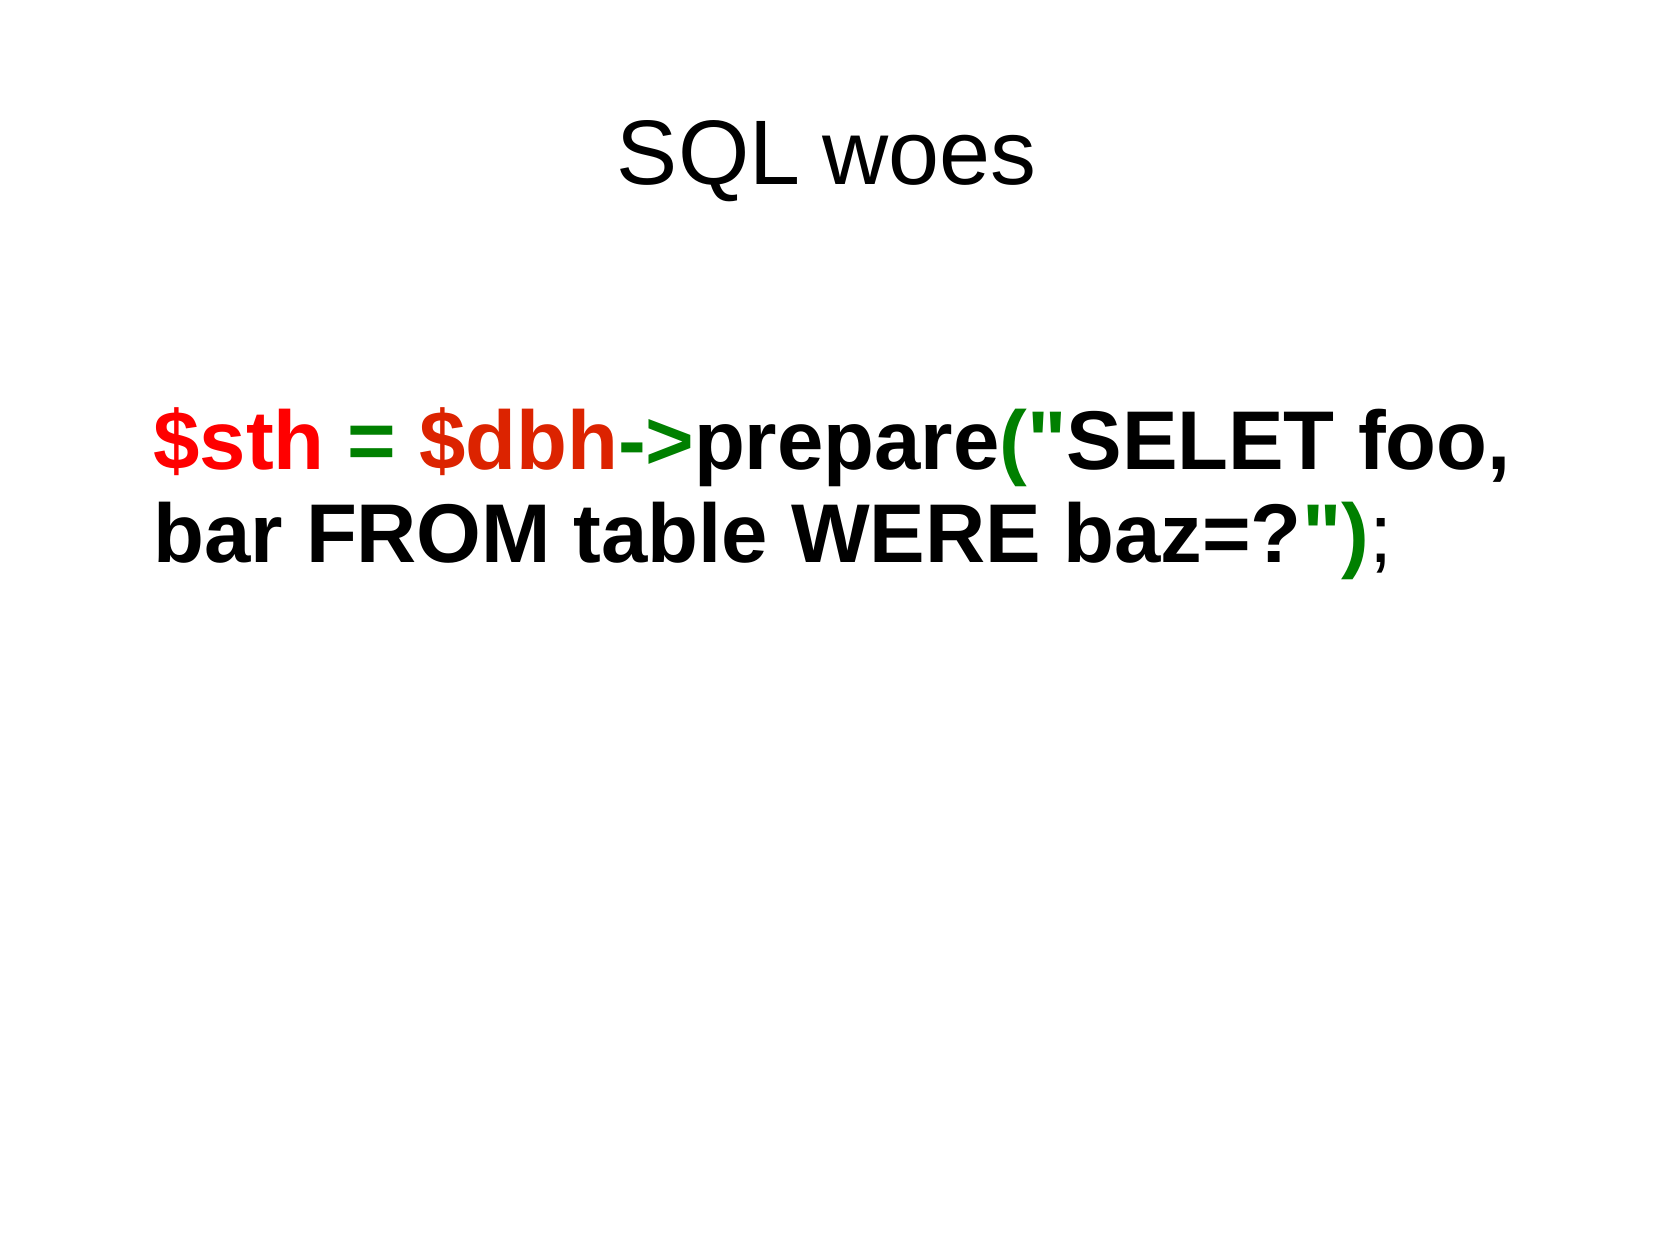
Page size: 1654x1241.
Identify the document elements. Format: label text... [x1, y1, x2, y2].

list $sth = $dbh->prepare("SELET foo, bar FROM table WERE baz=?"); [82, 290, 1571, 1109]
title SQL woes [82, 49, 1571, 257]
